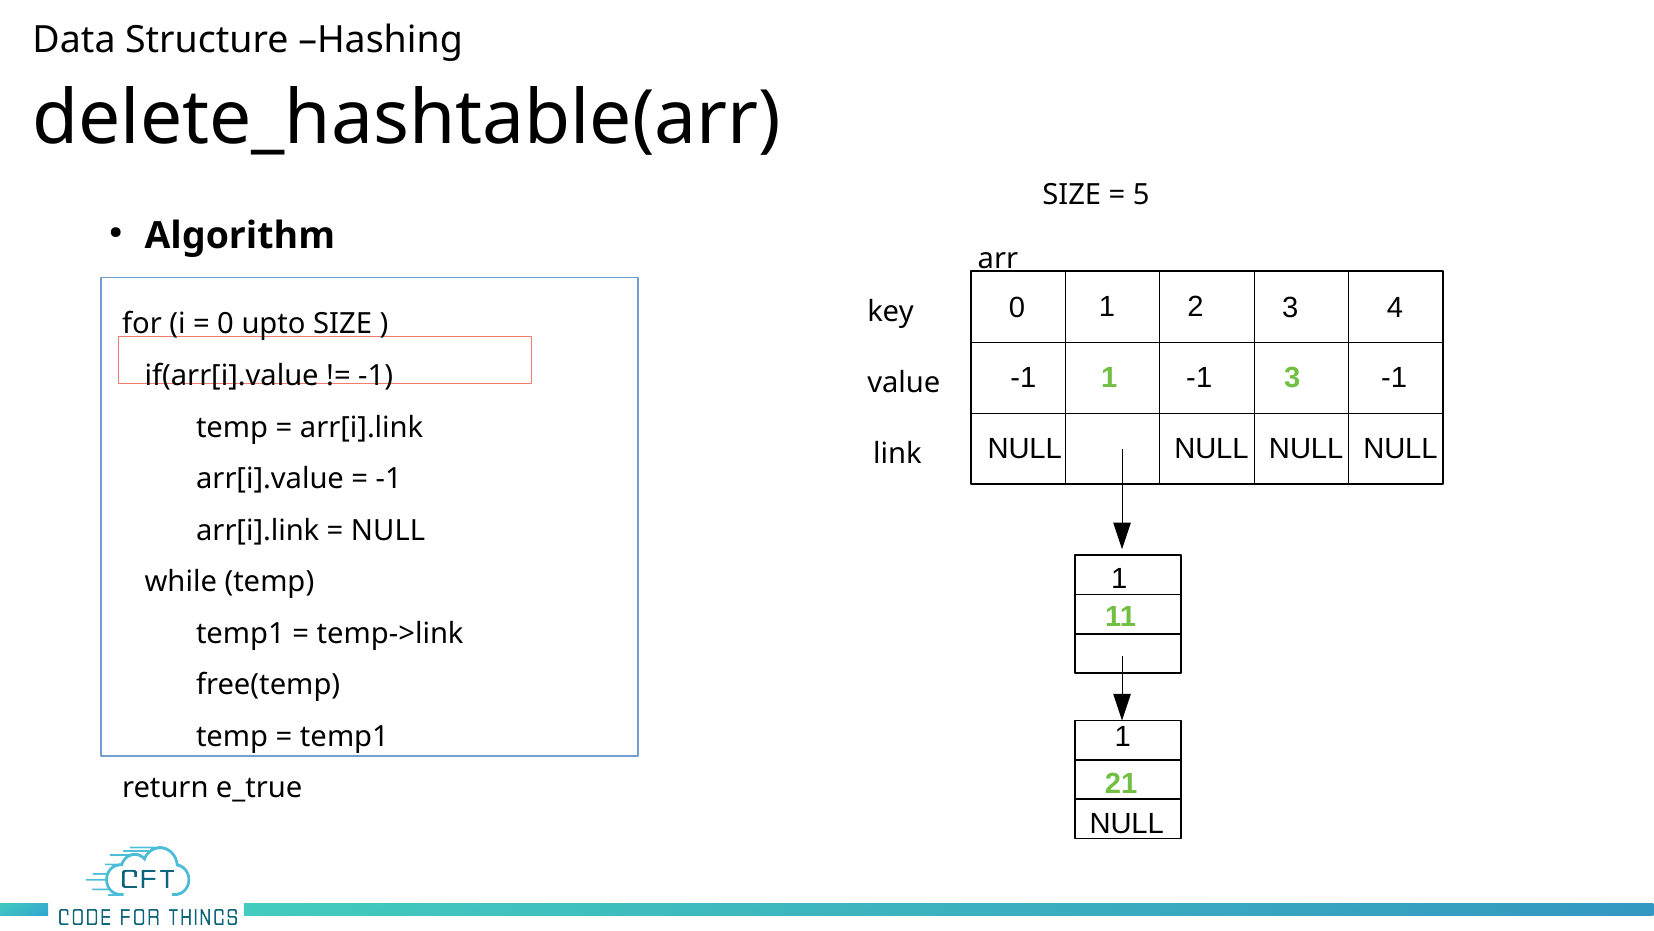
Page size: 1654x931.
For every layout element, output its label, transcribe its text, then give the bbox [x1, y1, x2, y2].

text_box [1074, 720, 1099, 799]
text_box [1018, 414, 1065, 424]
text_box [1160, 414, 1254, 424]
text_box link [858, 424, 1004, 474]
text_box [1349, 414, 1444, 424]
text_box value [852, 353, 1018, 437]
text_box [1255, 473, 1348, 484]
text_box NULL [1074, 799, 1179, 847]
text_box 2 [1172, 282, 1219, 331]
text_box [1255, 271, 1348, 342]
text_box -1 [1366, 353, 1422, 402]
text_box 21 [1090, 759, 1170, 808]
text_box for (i = 0 upto SIZE ) if(arr[i].value != -1) temp = arr[i].link arr[i].value = -1 arr[i].link = NULL while (temp) temp1 = temp->link free(temp) temp = temp1 return e_true [107, 295, 851, 886]
text_box 3 [1267, 283, 1314, 331]
text_box [1160, 271, 1254, 342]
text_box [970, 280, 1065, 342]
text_box Algorithm [94, 200, 886, 269]
text_box [1349, 343, 1444, 413]
text_box 0 [994, 283, 1041, 332]
text_box NULL [1254, 424, 1348, 473]
text_box [1018, 343, 1065, 413]
text_box arr [963, 230, 1141, 280]
text_box 3 [1269, 353, 1325, 402]
text_box [1160, 343, 1254, 413]
text_box [1160, 473, 1254, 484]
text_box 1 [1096, 554, 1143, 592]
text_box [1066, 343, 1159, 413]
text_box [1146, 720, 1182, 839]
text_box [1066, 414, 1159, 484]
text_box -1 [1171, 353, 1228, 402]
text_box 1 [1099, 712, 1146, 759]
text_box NULL [1159, 424, 1254, 473]
text_box -1 [995, 353, 1052, 402]
text_box [1074, 555, 1182, 674]
text_box NULL [1348, 424, 1453, 473]
text_box 4 [1372, 283, 1419, 331]
text_box 11 [1090, 592, 1199, 640]
title Data Structure –Hashing delete_hashtable(arr) [32, 12, 1630, 166]
text_box 1 [1084, 282, 1131, 331]
text_box [1255, 414, 1348, 424]
text_box [1349, 473, 1444, 484]
text_box [1143, 555, 1182, 592]
text_box [100, 277, 638, 756]
text_box key [852, 283, 1018, 353]
text_box NULL [972, 424, 1077, 473]
text_box [1255, 343, 1348, 413]
text_box SIZE = 5 [1027, 166, 1205, 216]
text_box [1349, 271, 1444, 342]
text_box [970, 473, 1065, 484]
picture [59, 846, 237, 925]
text_box [1066, 271, 1159, 342]
text_box 1 [1086, 353, 1142, 402]
